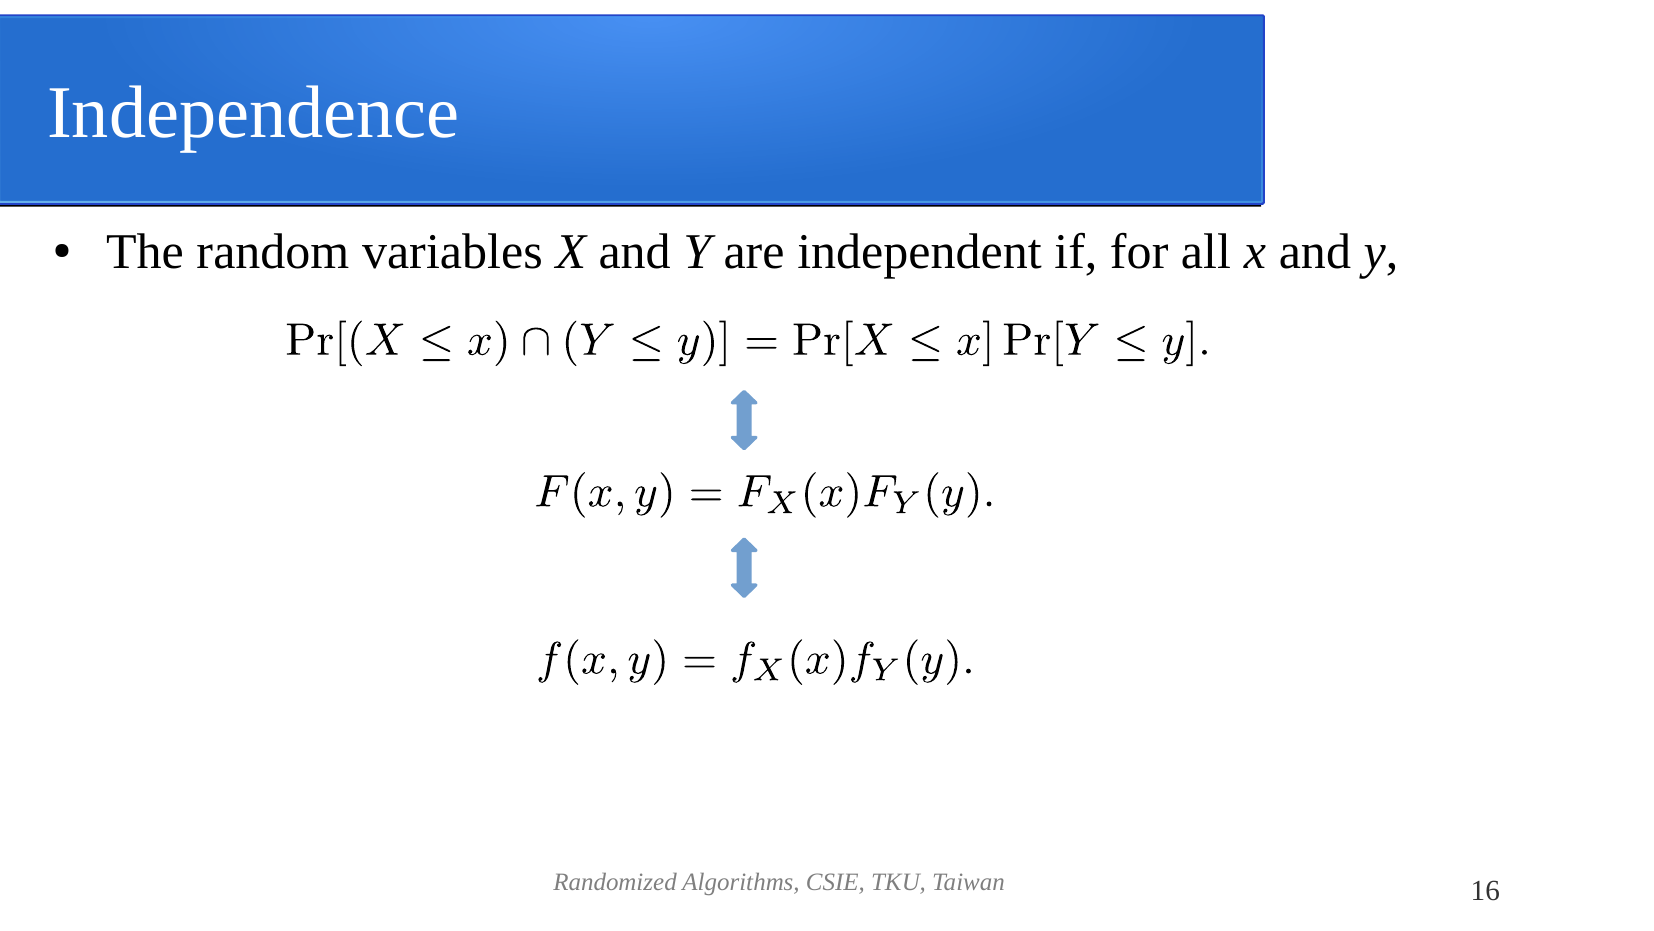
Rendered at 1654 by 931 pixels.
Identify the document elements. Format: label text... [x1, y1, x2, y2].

picture [283, 318, 1209, 368]
text_box [732, 391, 756, 449]
title Independence [47, 35, 1199, 189]
picture [534, 637, 973, 687]
list The random variables X and Y are independent if, for all x and y, [35, 224, 1524, 764]
picture [534, 472, 992, 518]
text_box [732, 539, 757, 597]
